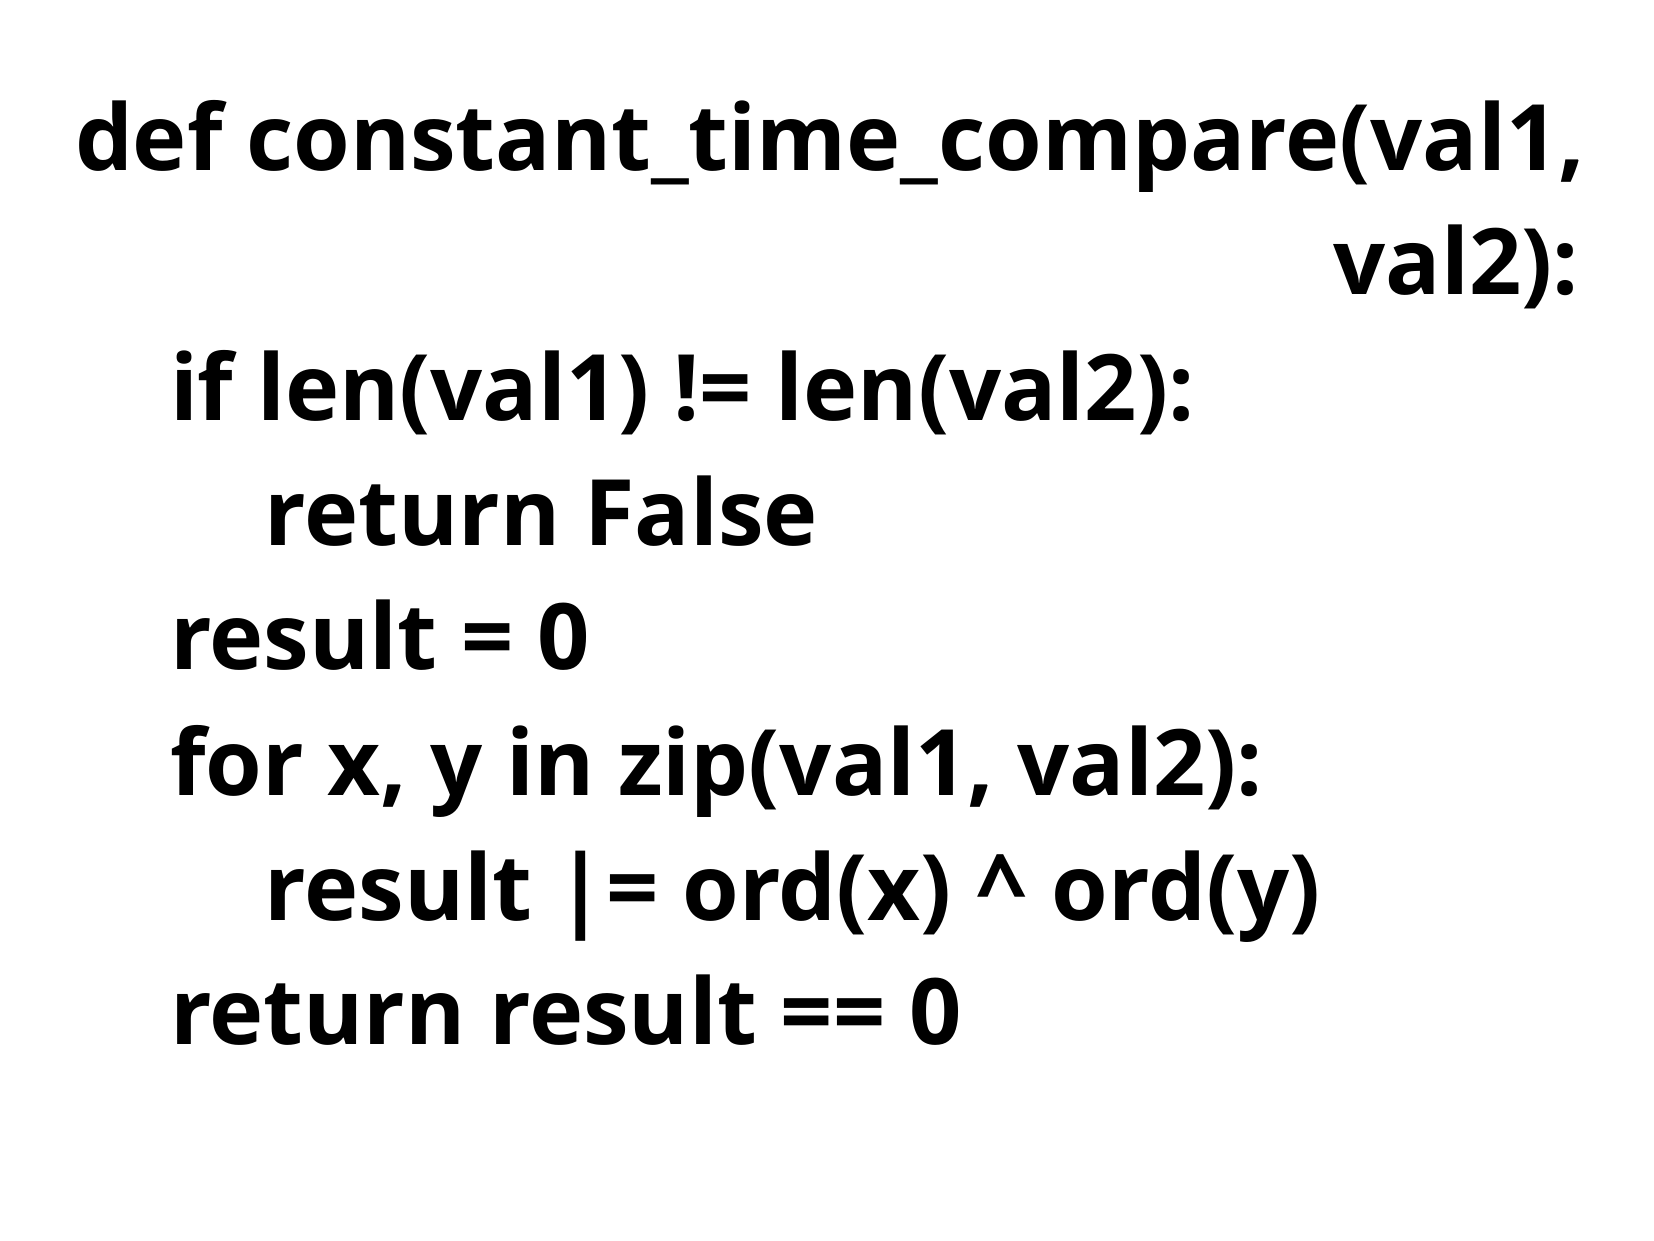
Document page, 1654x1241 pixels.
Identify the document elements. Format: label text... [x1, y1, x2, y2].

subtitle def constant_time_compare(val1, val2): if len(val1) != len(val2): return False result = 0 for x, y in zip(val1, val2): result |= ord(x) ^ ord(y) return result == 0 [75, 105, 1654, 1165]
